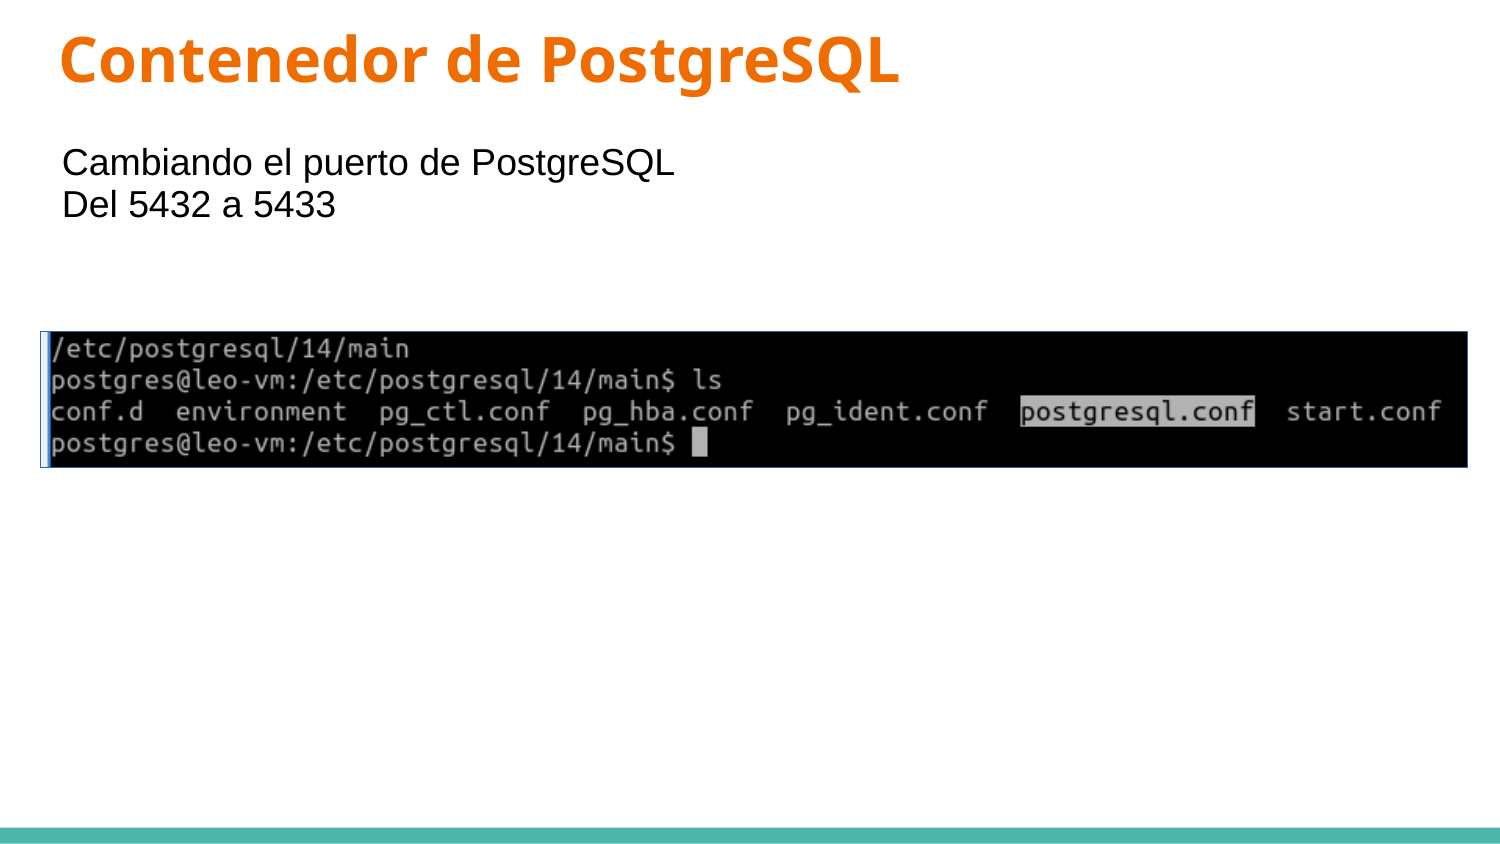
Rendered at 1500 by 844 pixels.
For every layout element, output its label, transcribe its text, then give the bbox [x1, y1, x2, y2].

picture [40, 331, 1468, 468]
title Contenedor de PostgreSQL [43, 0, 1442, 116]
text_box Cambiando el puerto de PostgreSQL Del 5432 a 5433 [47, 133, 1449, 275]
